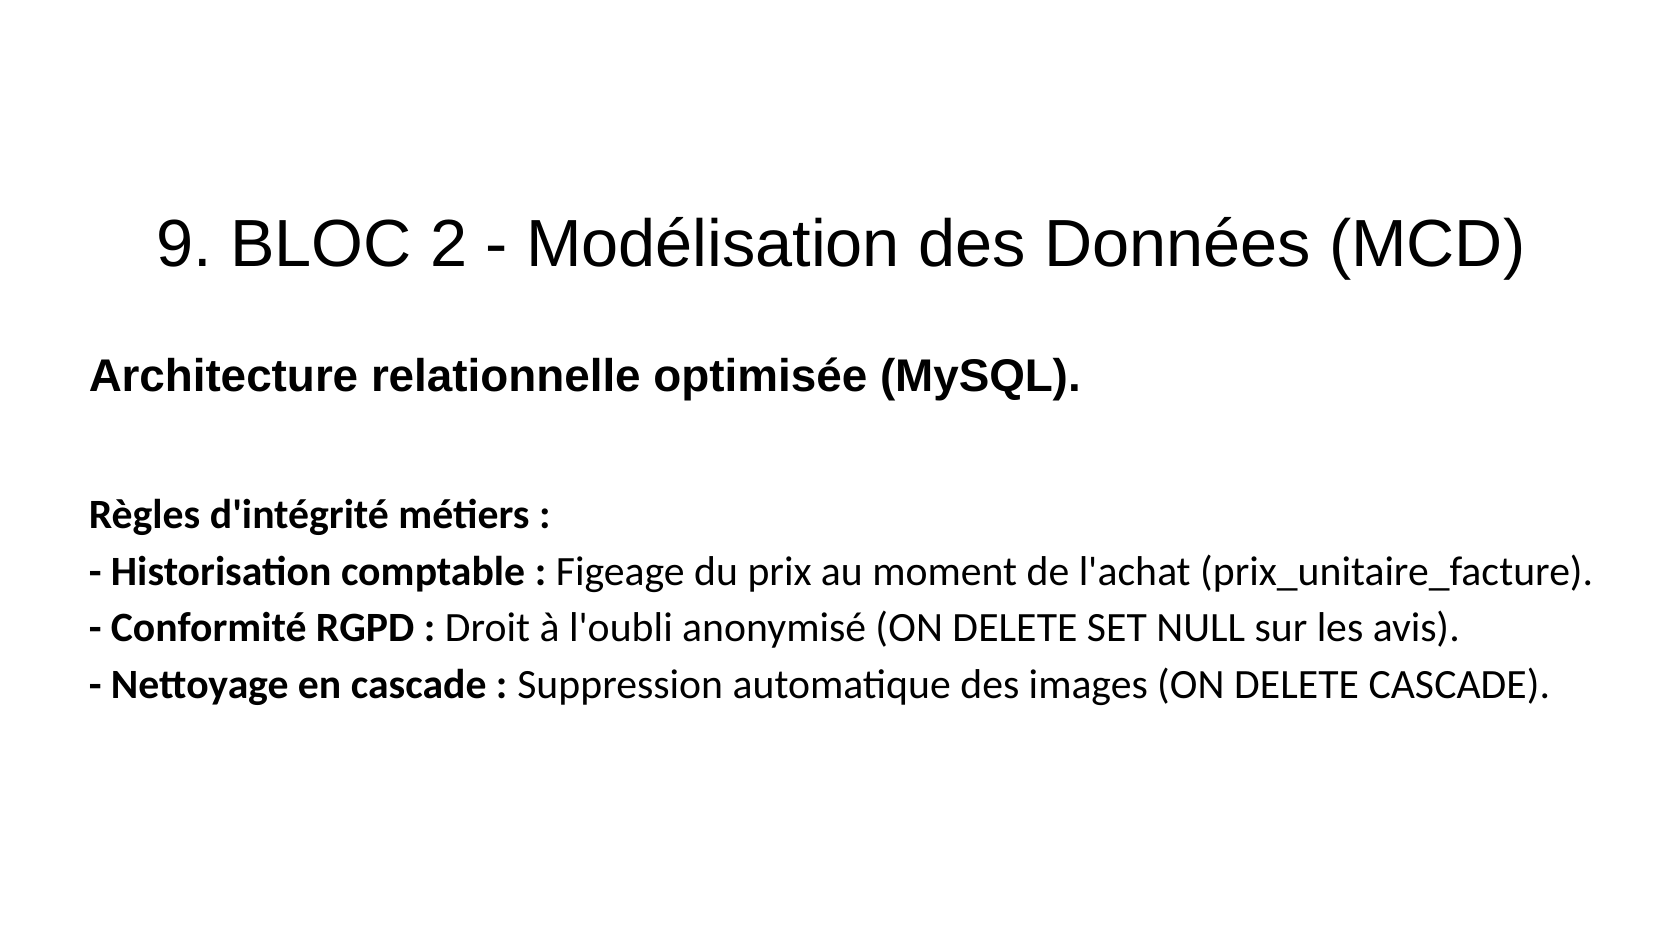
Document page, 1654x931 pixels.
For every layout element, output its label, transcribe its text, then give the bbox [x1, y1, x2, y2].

subtitle 9. BLOC 2 - Modélisation des Données (MCD) Architecture relationnelle optimisée (MySQL). Règles d'intégrité métiers : - Historisation comptable : Figeage du prix au moment de l'achat (prix_unitaire_facture). - Conformité RGPD : Droit à l'oubli anonymisé (ON DELETE SET NULL sur les avis). - Nettoyage en cascade : Suppression automatique des images (ON DELETE CASCADE). [58, 47, 1624, 916]
